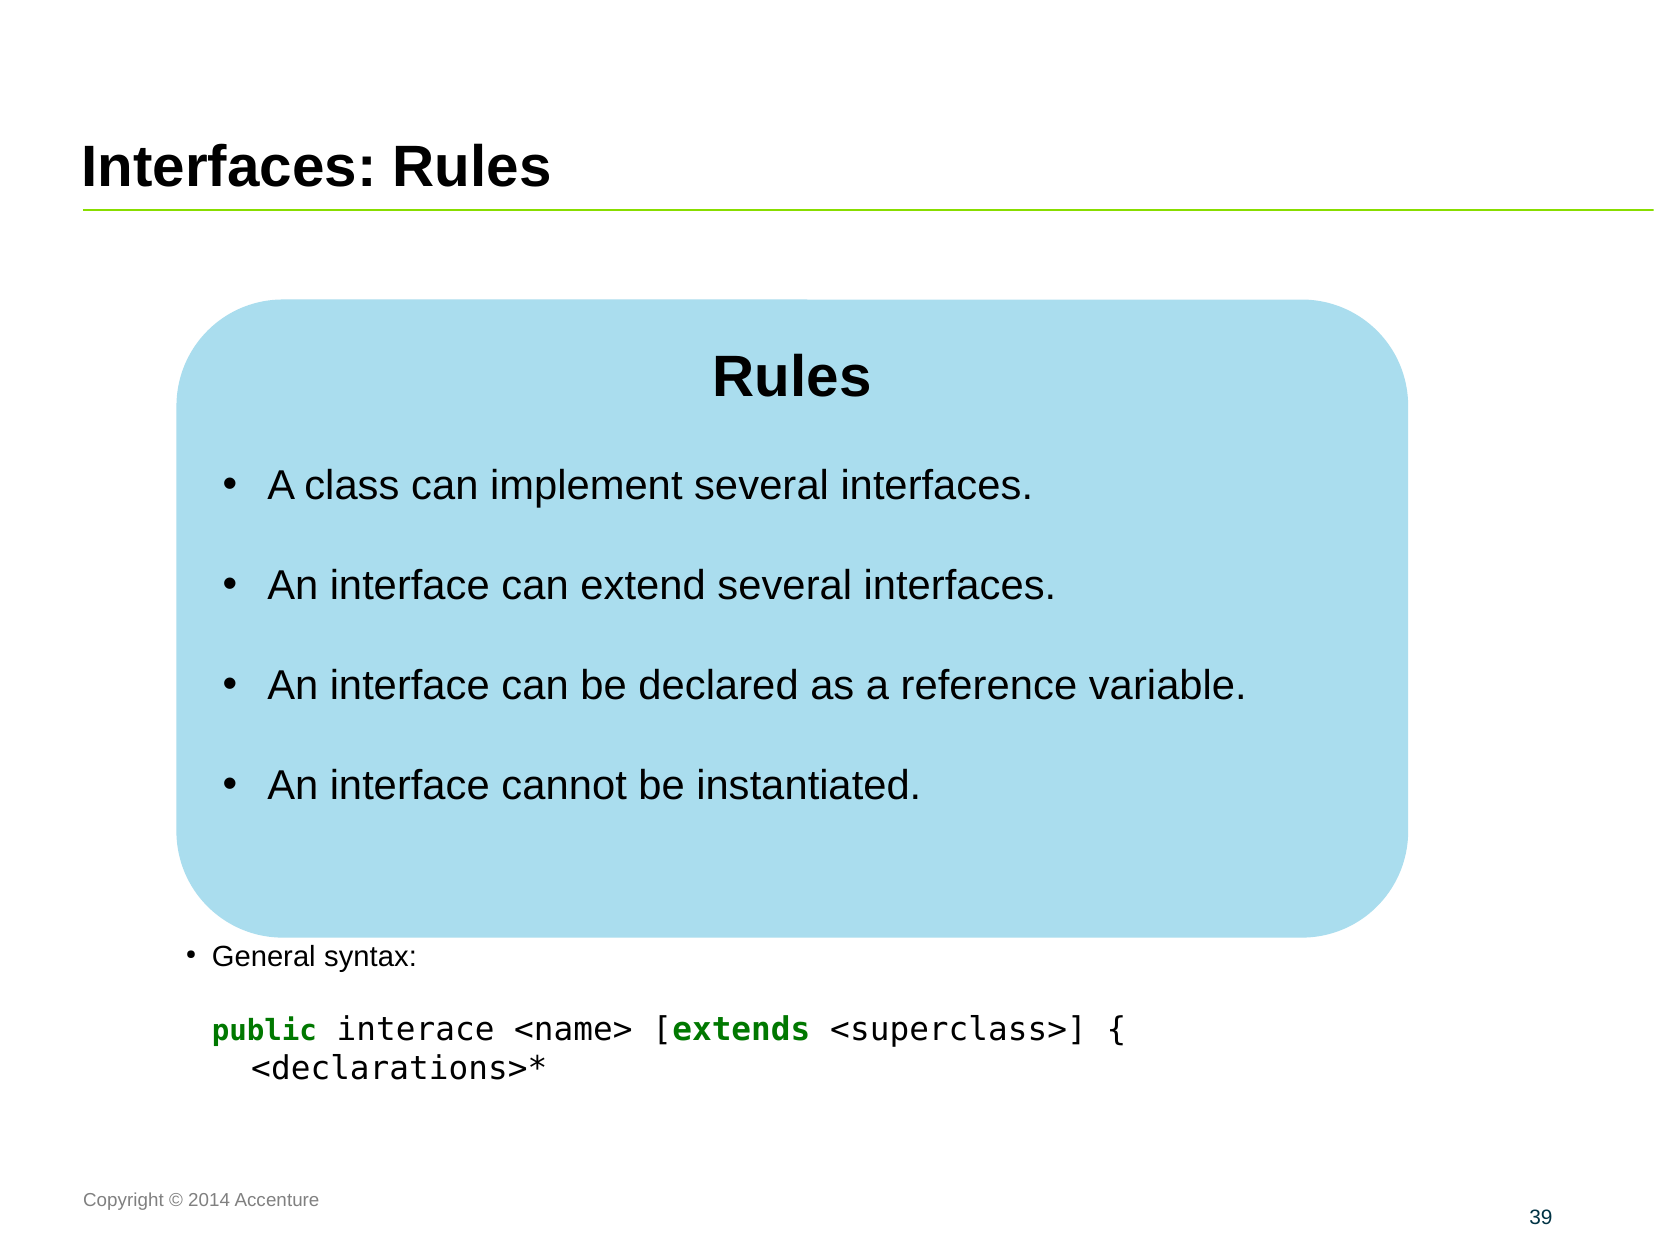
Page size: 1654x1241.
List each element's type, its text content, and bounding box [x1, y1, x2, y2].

text_box 39 [1529, 1182, 1645, 1229]
text_box Rules A class can implement several interfaces. An interface can extend several interfaces. An interface can be declared as a reference variable. An interface cannot be instantiated. [176, 299, 1409, 937]
text_box General syntax: public interace <name> [extends <superclass>] { <declarations>* [177, 937, 1465, 1129]
title Interfaces: Rules [81, 56, 1654, 199]
